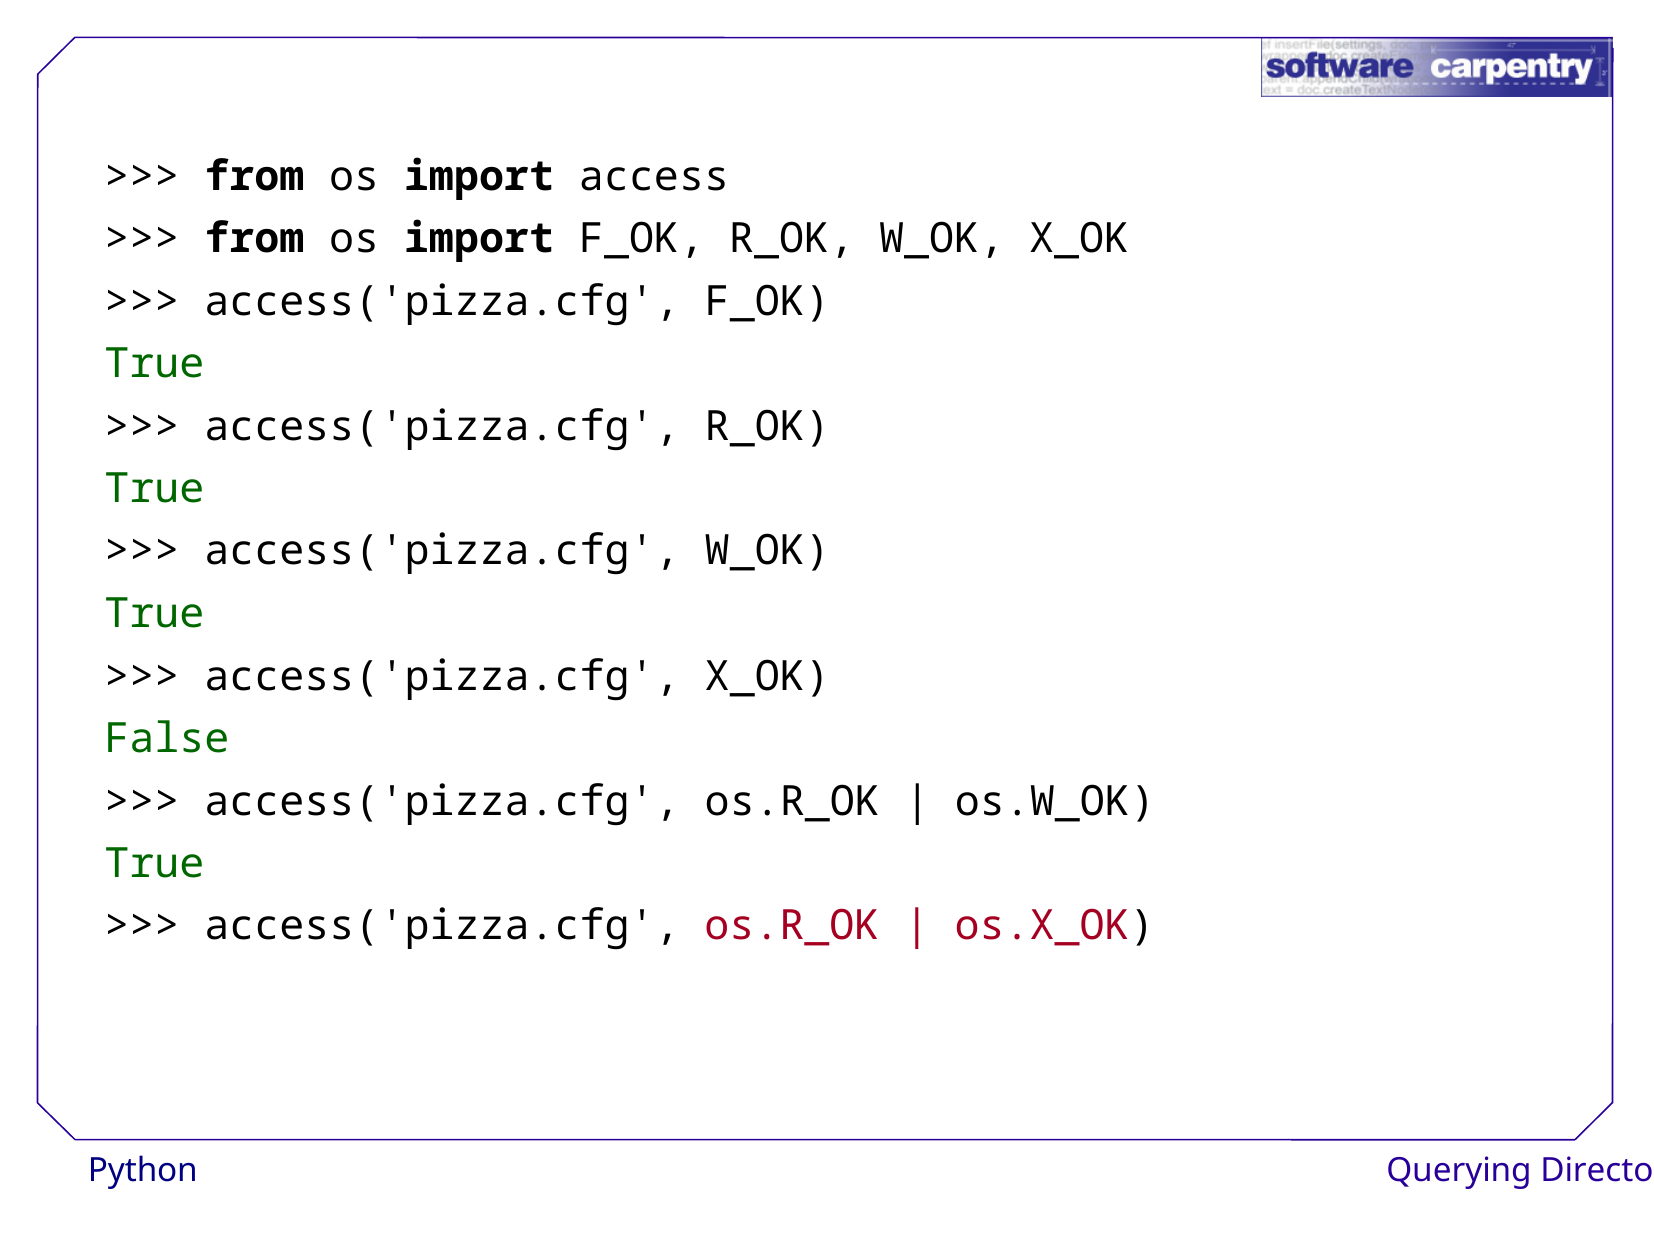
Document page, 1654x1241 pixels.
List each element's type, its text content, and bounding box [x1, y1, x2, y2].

picture [1261, 39, 1613, 97]
text_box >>> from os import access >>> from os import F_OK, R_OK, W_OK, X_OK >>> access('pizza.cfg', F_OK) True >>> access('pizza.cfg', R_OK) True >>> access('pizza.cfg', W_OK) True >>> access('pizza.cfg', X_OK) False >>> access('pizza.cfg', os.R_OK | os.W_OK) True >>> access('pizza.cfg', os.R_OK | os.X_OK) [89, 128, 1512, 1037]
